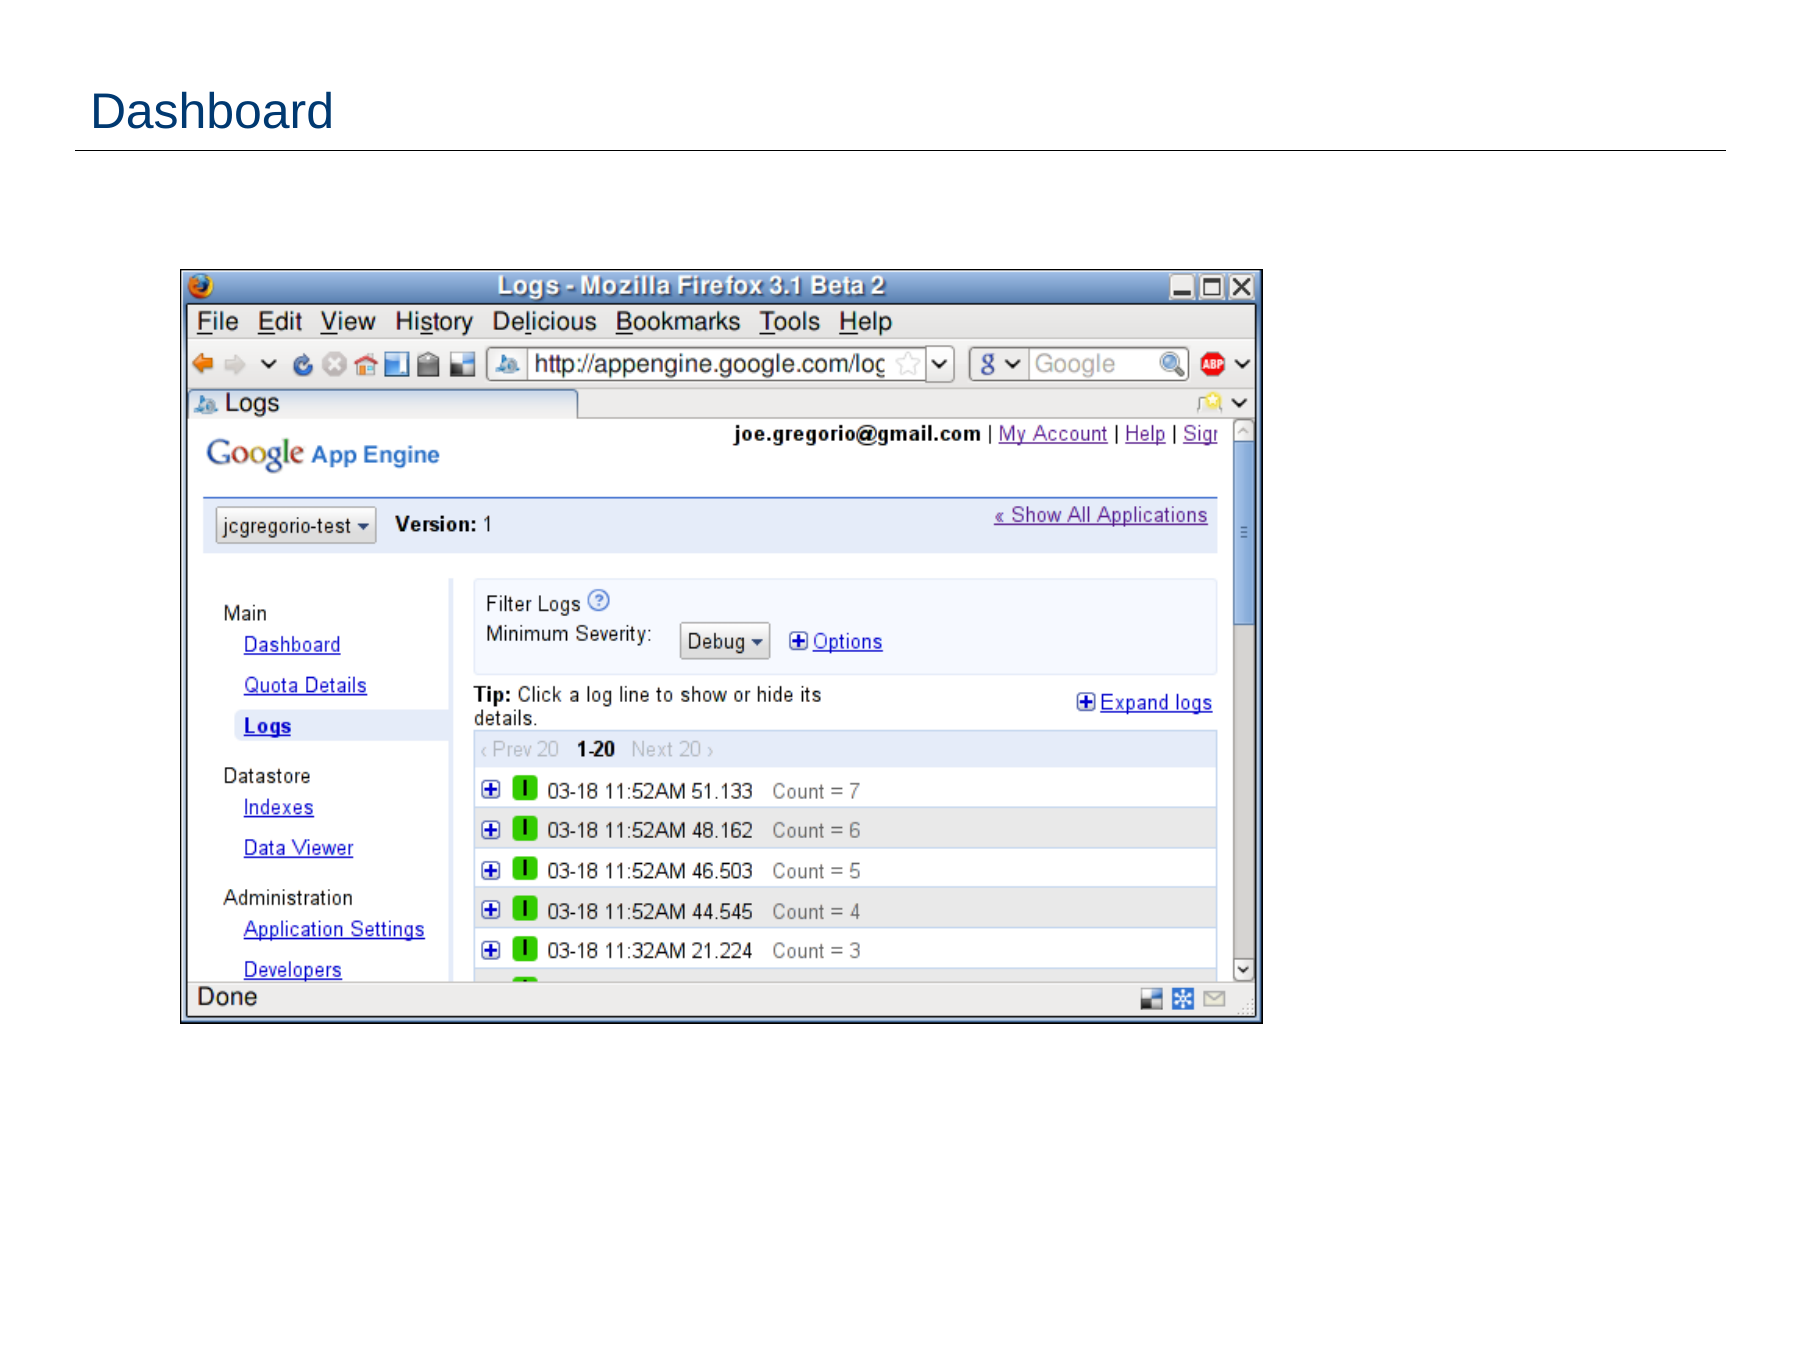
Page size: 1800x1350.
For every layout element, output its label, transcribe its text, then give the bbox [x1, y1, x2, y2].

title Dashboard [90, 38, 1711, 147]
picture [180, 269, 1263, 1024]
